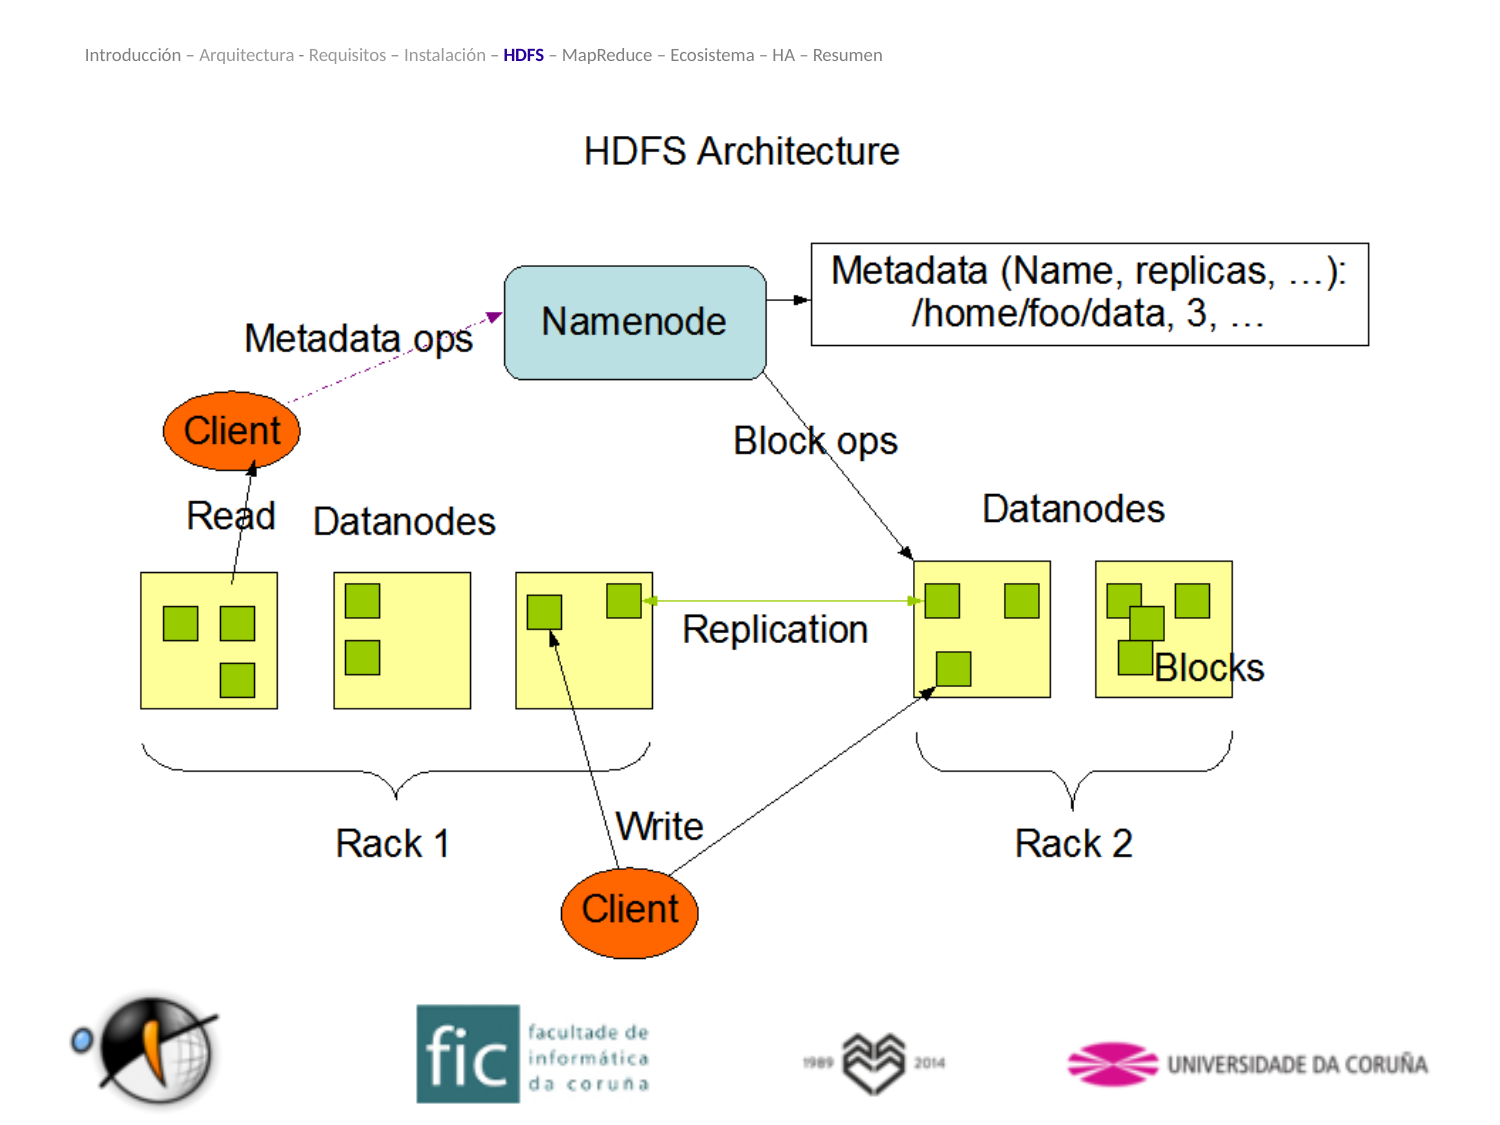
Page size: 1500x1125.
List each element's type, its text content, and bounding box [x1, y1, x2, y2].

picture [0, 0, 1500, 1125]
text_box Introducción – Arquitectura - Requisitos – Instalación – HDFS – MapReduce – Ecosistema – HA – Resumen [70, 35, 1429, 73]
